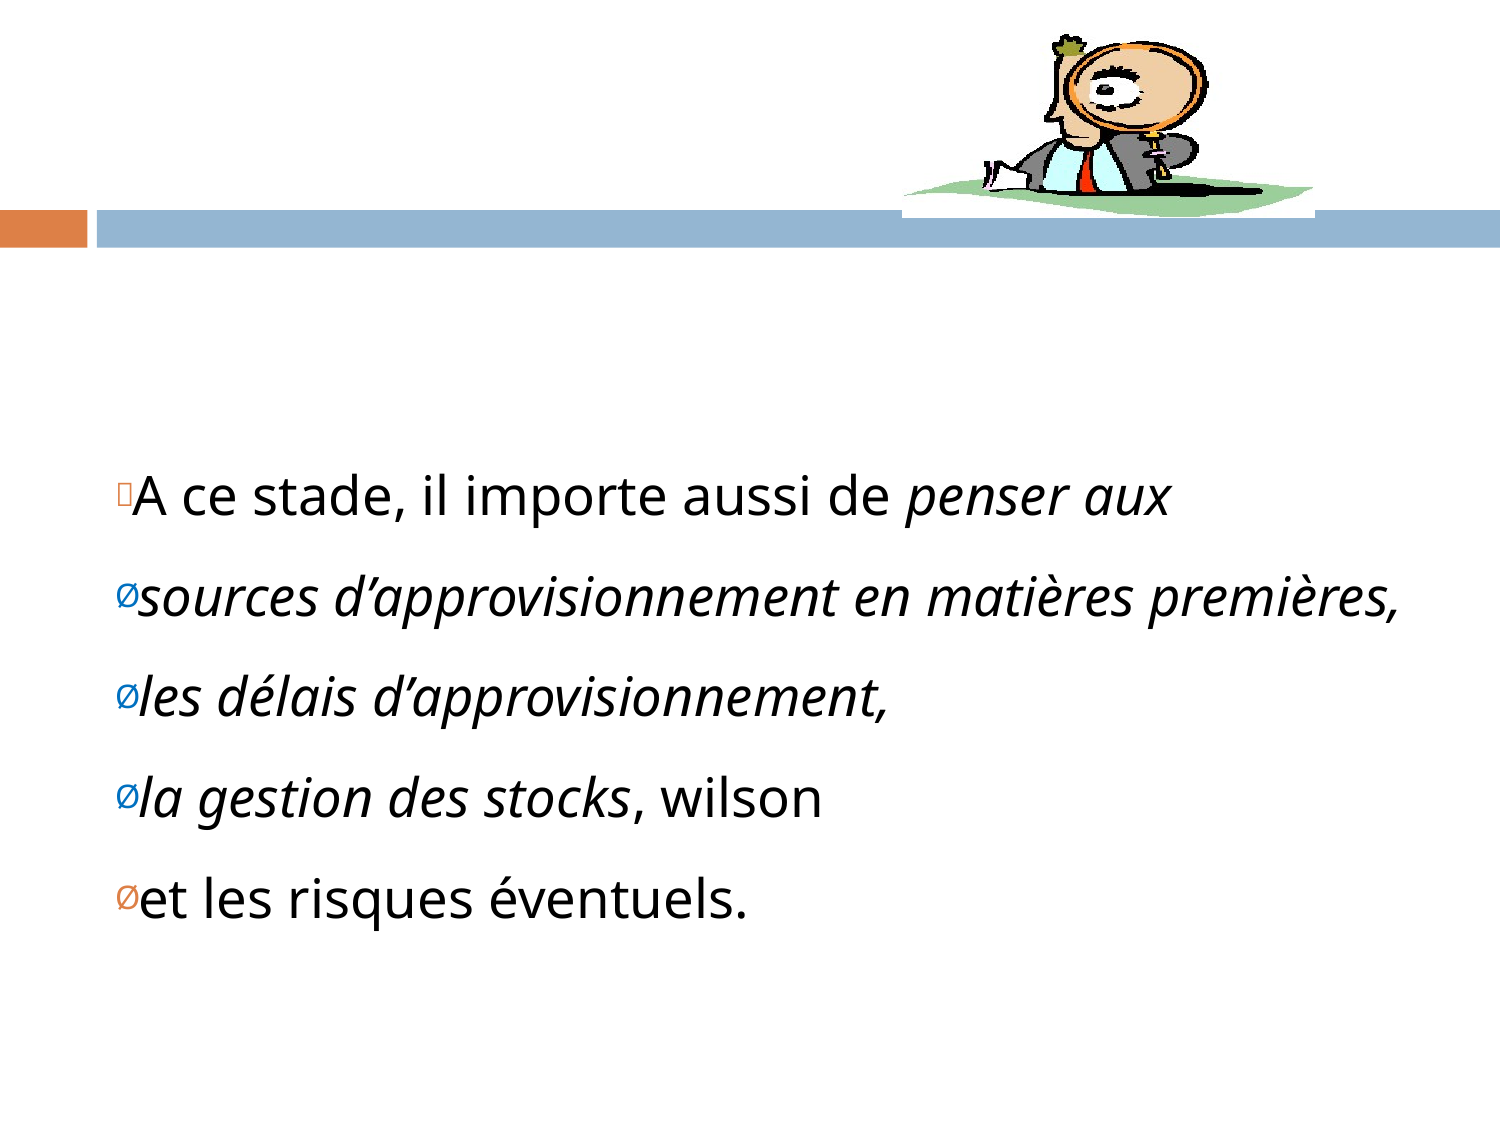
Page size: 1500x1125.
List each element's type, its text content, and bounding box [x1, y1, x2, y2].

list A ce stade, il importe aussi de penser aux sources d’approvisionnement en matières premières, les délais d’approvisionnement, la gestion des stocks, wilson et les risques éventuels. [100, 262, 1439, 1001]
picture [902, 0, 1315, 218]
